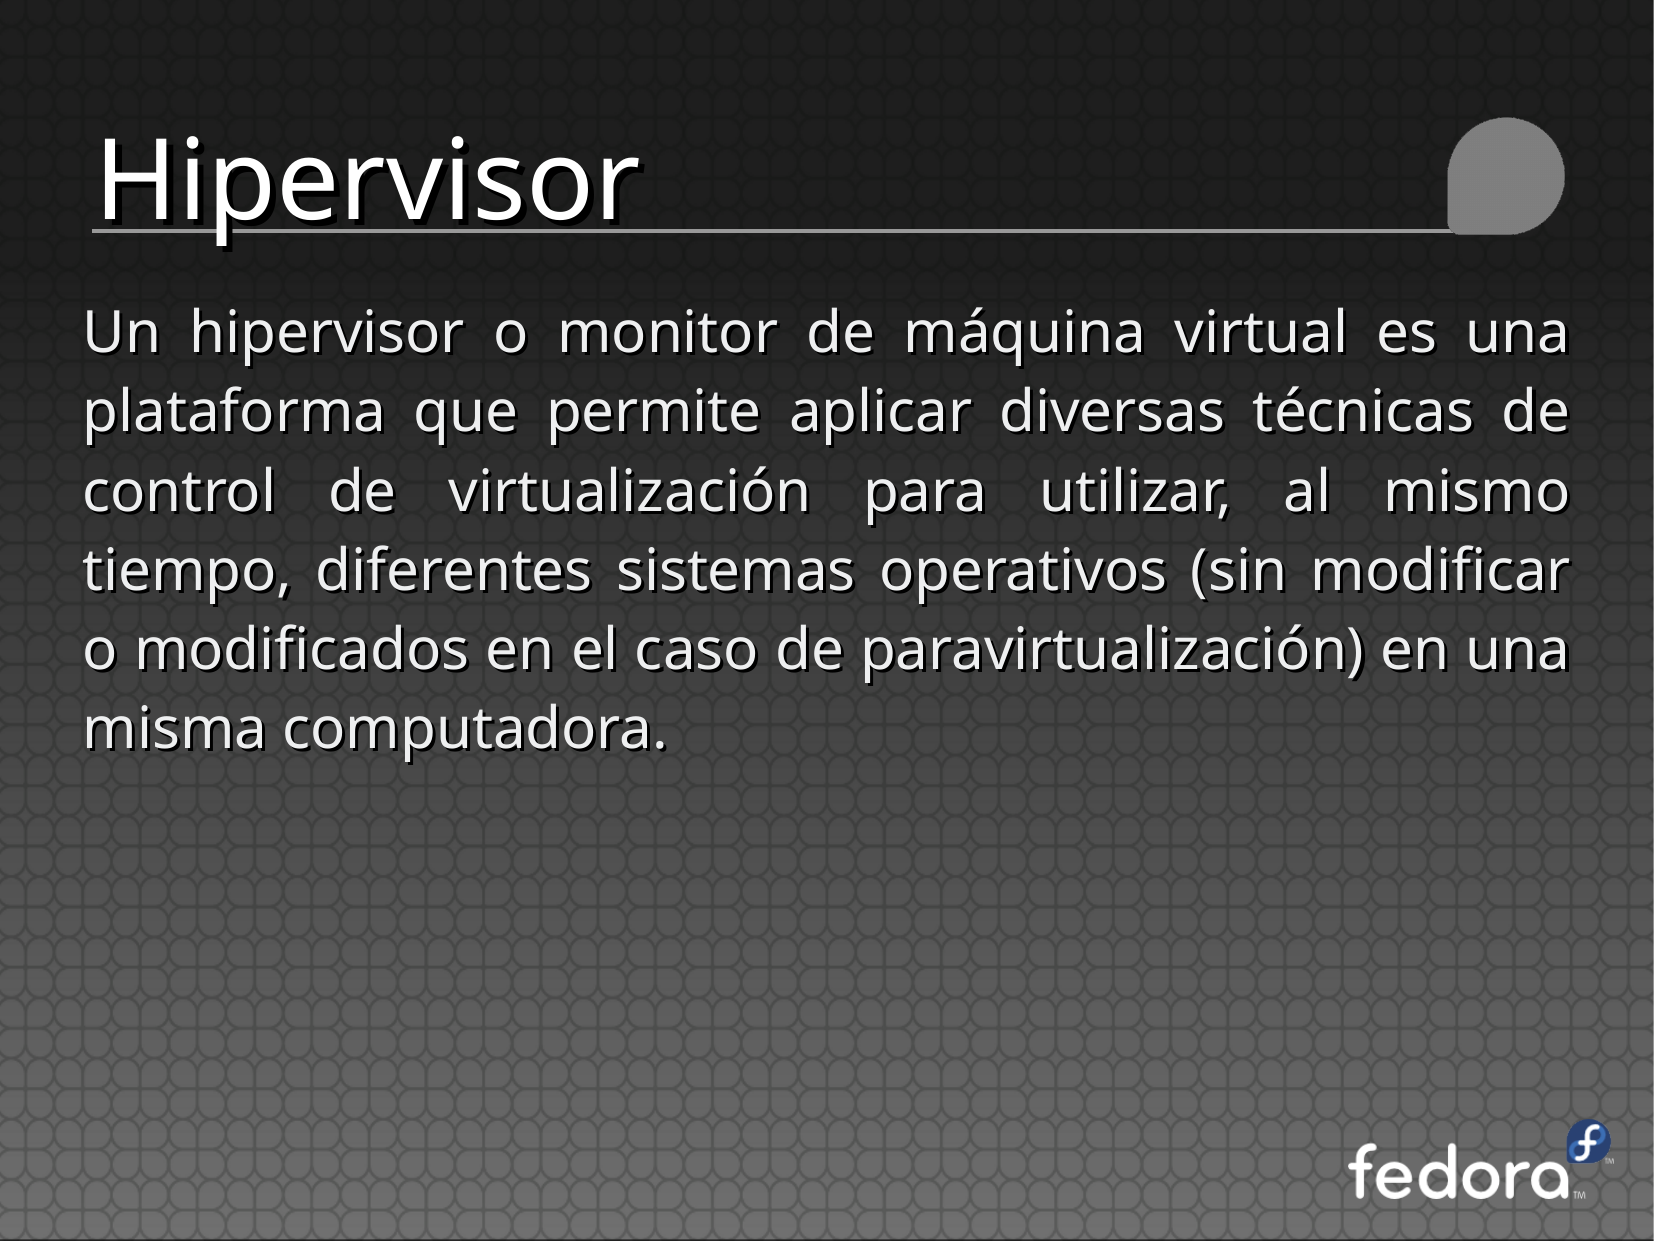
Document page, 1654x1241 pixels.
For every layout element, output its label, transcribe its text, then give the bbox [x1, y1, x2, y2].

list Un hipervisor o monitor de máquina virtual es una plataforma que permite aplicar diversas técnicas de control de virtualización para utilizar, al mismo tiempo, diferentes sistemas operativos (sin modificar o modificados en el caso de paravirtualización) en una misma computadora. [82, 290, 1571, 1094]
picture [0, 0, 1654, 1241]
title Hipervisor [94, 100, 1426, 251]
